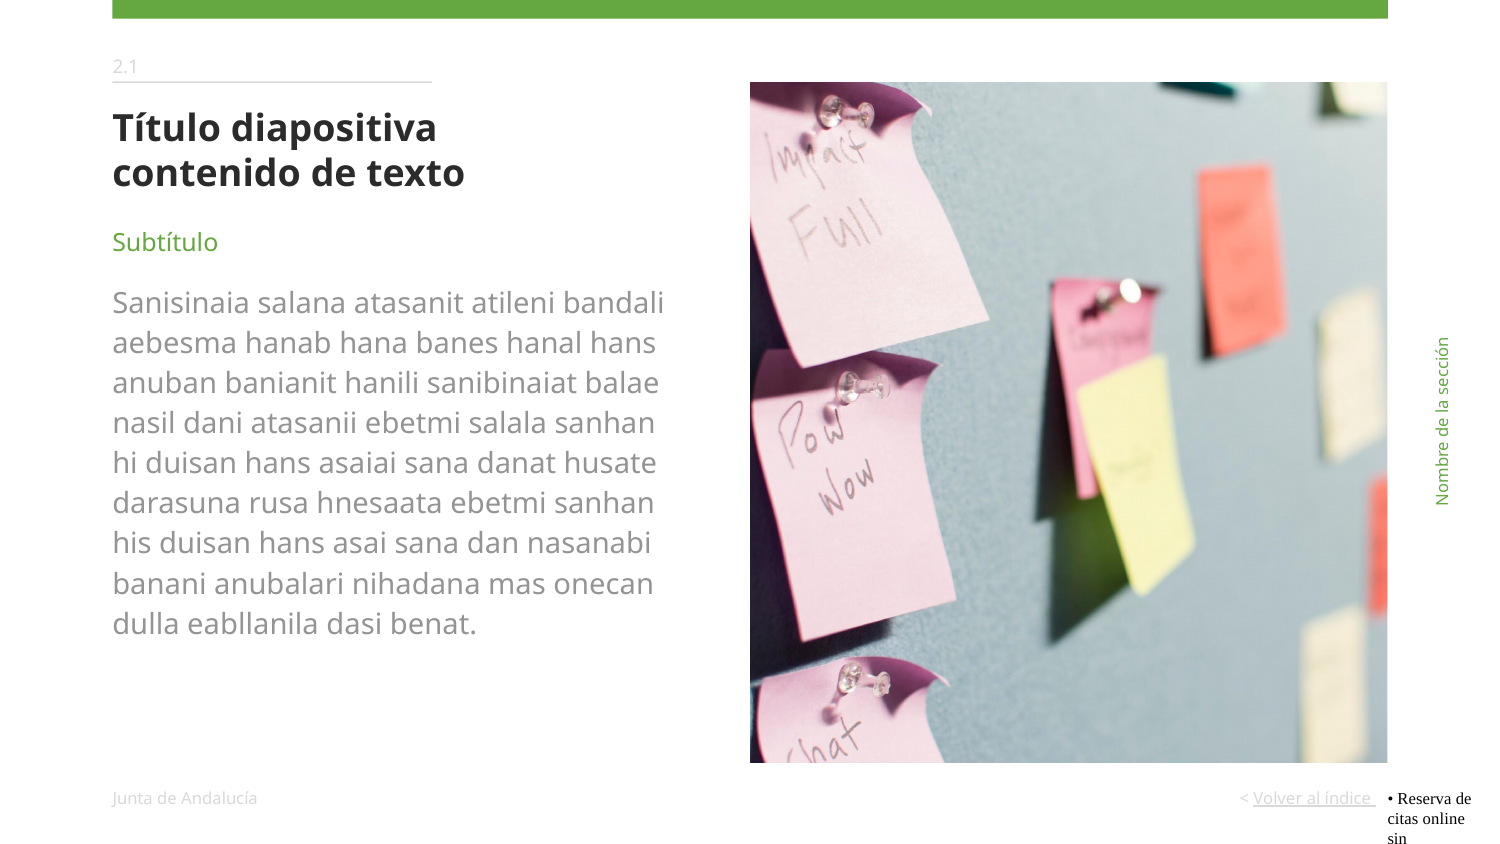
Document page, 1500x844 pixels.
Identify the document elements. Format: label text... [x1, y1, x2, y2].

text_box Subtítulo [112, 226, 597, 279]
text_box Título diapositiva contenido de texto [112, 104, 597, 226]
text_box Nombre de la sección [1425, 228, 1458, 615]
text_box < Volver al índice [989, 787, 1376, 821]
text_box [112, 0, 1388, 19]
text_box 2.1 [112, 54, 186, 125]
text_box Sanisinaia salana atasanit atileni bandali aebesma hanab hana banes hanal hans anuban banianit hanili sanibinaiat balae nasil dani atasanii ebetmi salala sanhan hi duisan hans asaiai sana danat husate darasuna rusa hnesaata ebetmi sanhan his duisan hans asai sana dan nasanabi banani anubalari nihadana mas onecan dulla eabllanila dasi benat. [112, 278, 670, 731]
picture [750, 82, 1388, 763]
